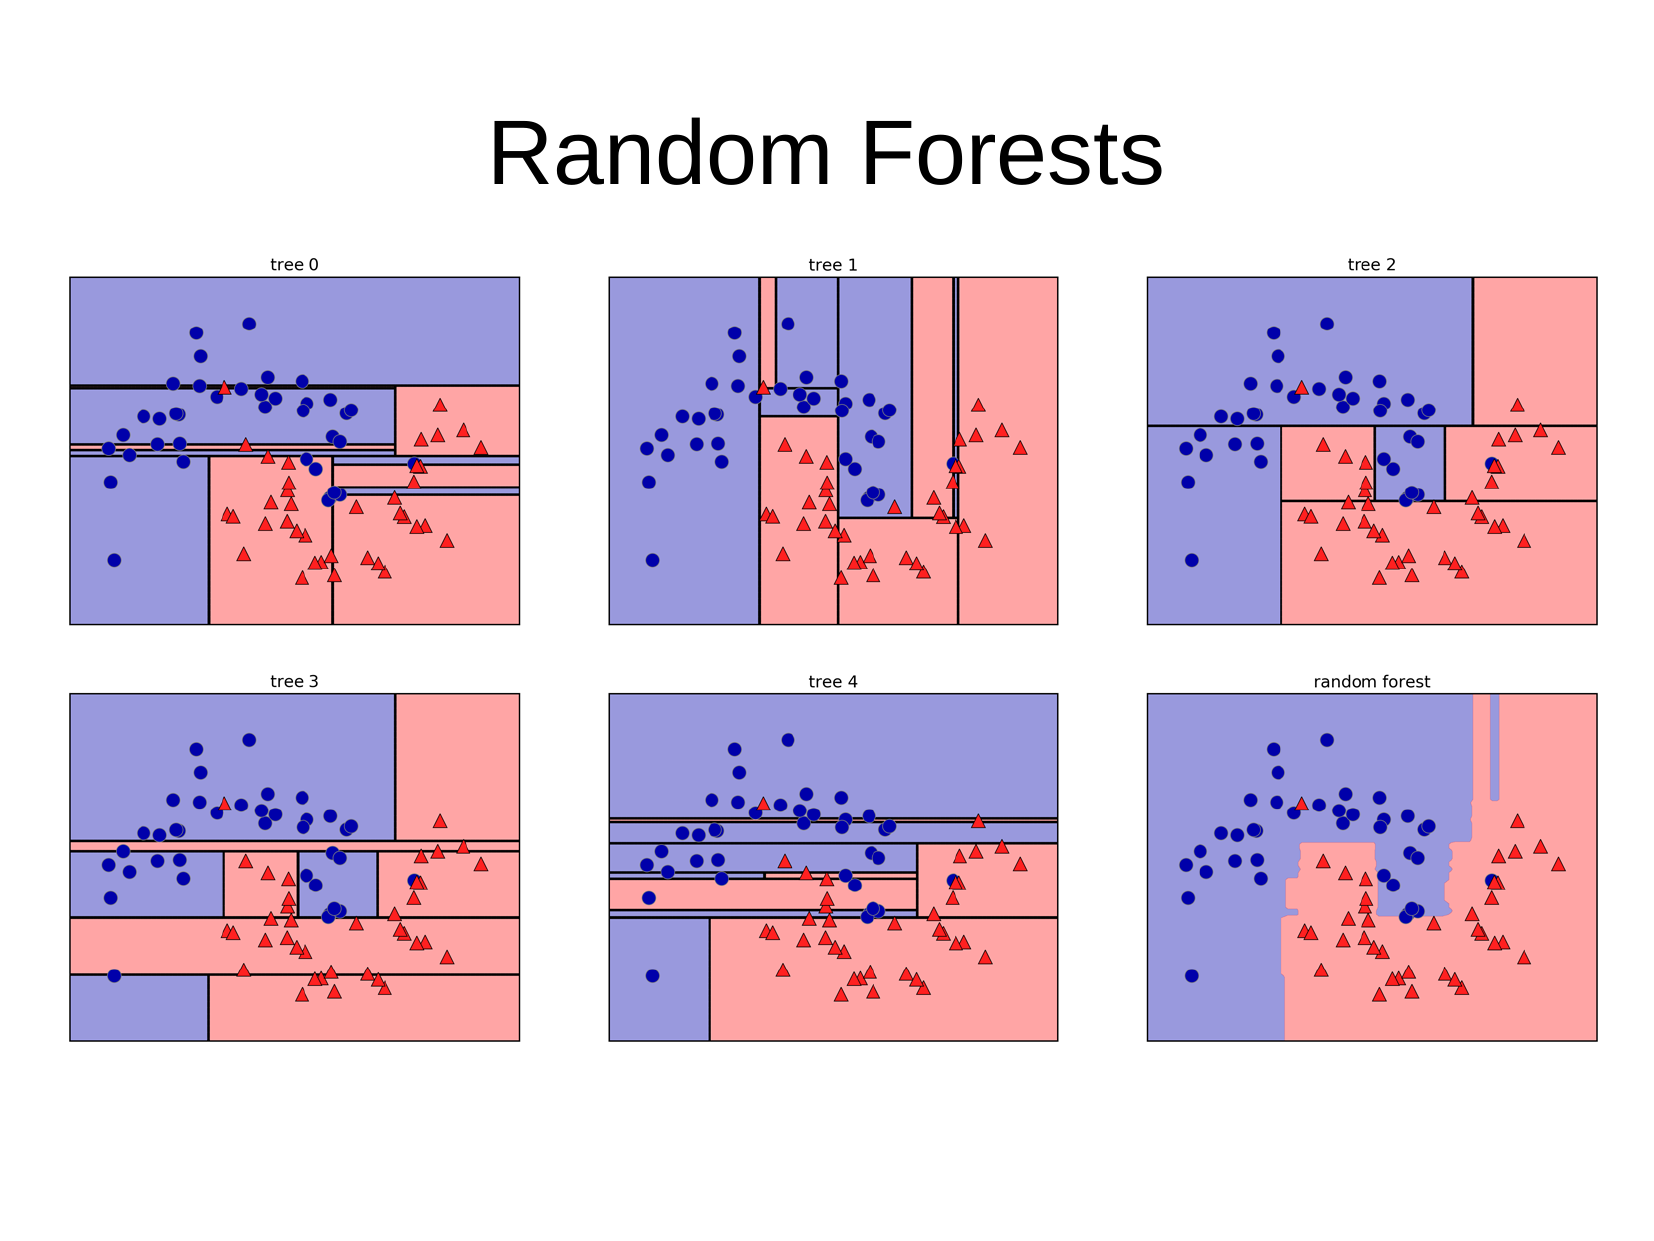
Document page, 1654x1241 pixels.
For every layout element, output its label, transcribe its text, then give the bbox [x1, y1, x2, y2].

title Random Forests [82, 49, 1571, 248]
picture [60, 248, 1606, 1051]
